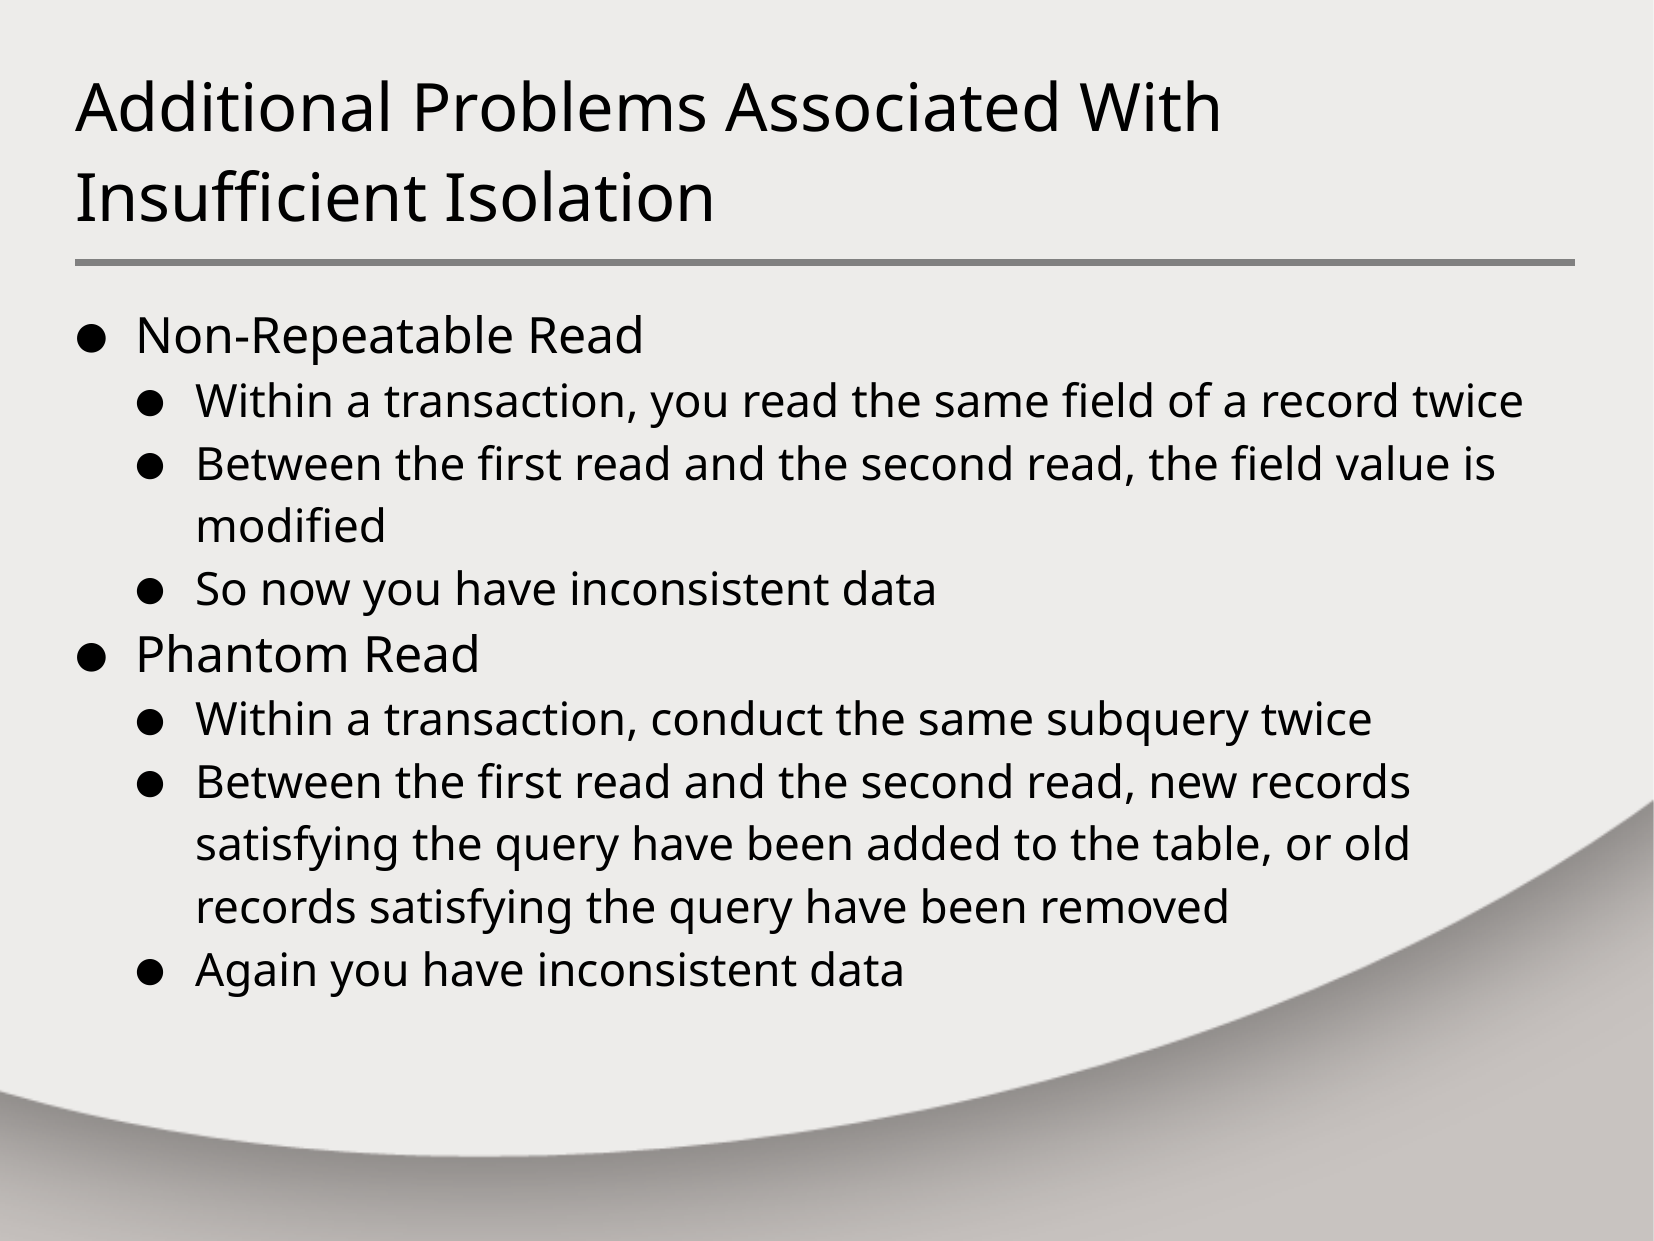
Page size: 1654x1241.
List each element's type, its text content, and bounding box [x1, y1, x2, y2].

picture [0, 0, 1654, 1241]
list Non-Repeatable Read Within a transaction, you read the same field of a record twice Between the first read and the second read, the field value is modified So now you have inconsistent data Phantom Read Within a transaction, conduct the same subquery twice Between the first read and the second read, new records satisfying the query have been added to the table, or old records satisfying the query have been removed Again you have inconsistent data [75, 300, 1576, 1163]
title Additional Problems Associated With Insufficient Isolation [75, 75, 1576, 226]
